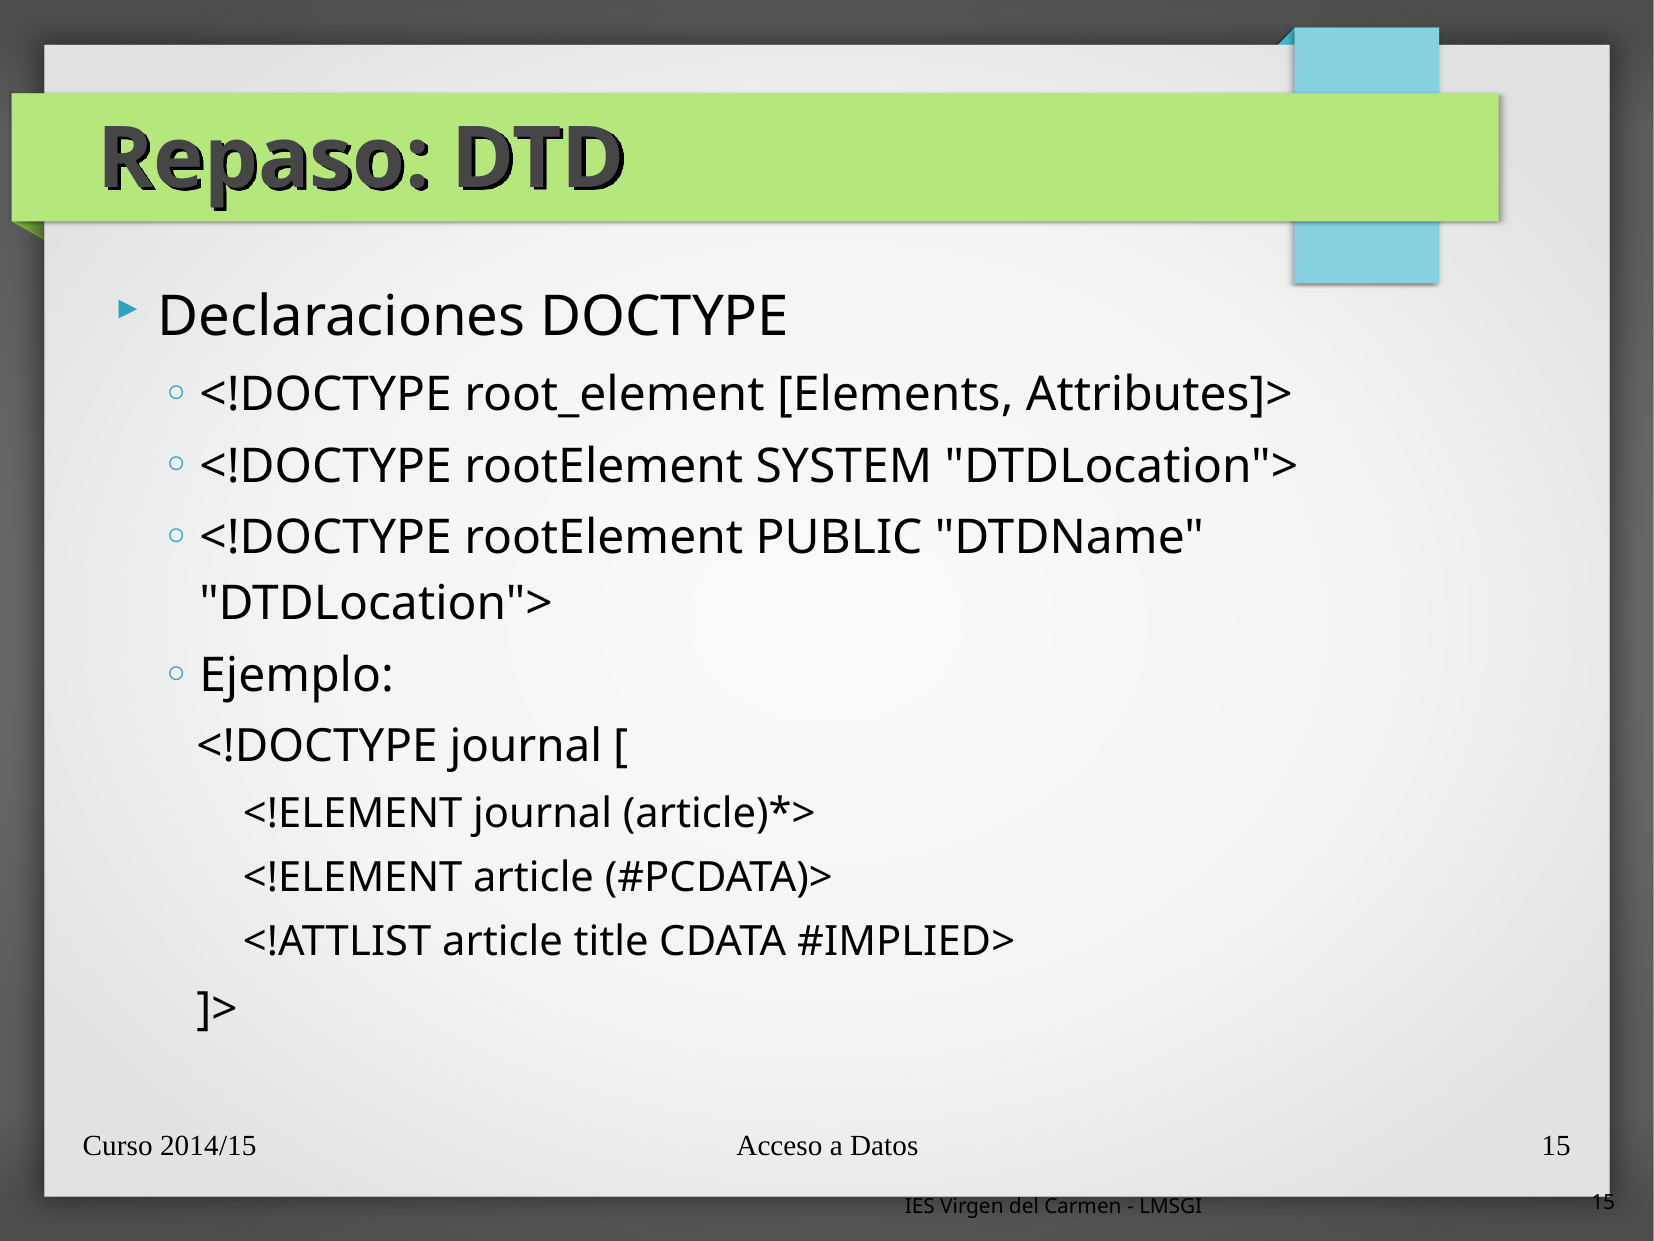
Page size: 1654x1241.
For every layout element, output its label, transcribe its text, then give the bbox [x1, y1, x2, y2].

slide_number <number> [1563, 1158, 1630, 1225]
title Repaso: DTD [82, 49, 1571, 257]
list Declaraciones DOCTYPE <!DOCTYPE root_element [Elements, Attributes]> <!DOCTYPE rootElement SYSTEM "DTDLocation"> <!DOCTYPE rootElement PUBLIC "DTDName" "DTDLocation"> Ejemplo: <!DOCTYPE journal [ <!ELEMENT journal (article)*> <!ELEMENT article (#PCDATA)> <!ATTLIST article title CDATA #IMPLIED> ]> [82, 267, 1571, 1087]
footer IES Virgen del Carmen - LMSGI [792, 1158, 1218, 1225]
picture [0, 0, 1654, 1241]
